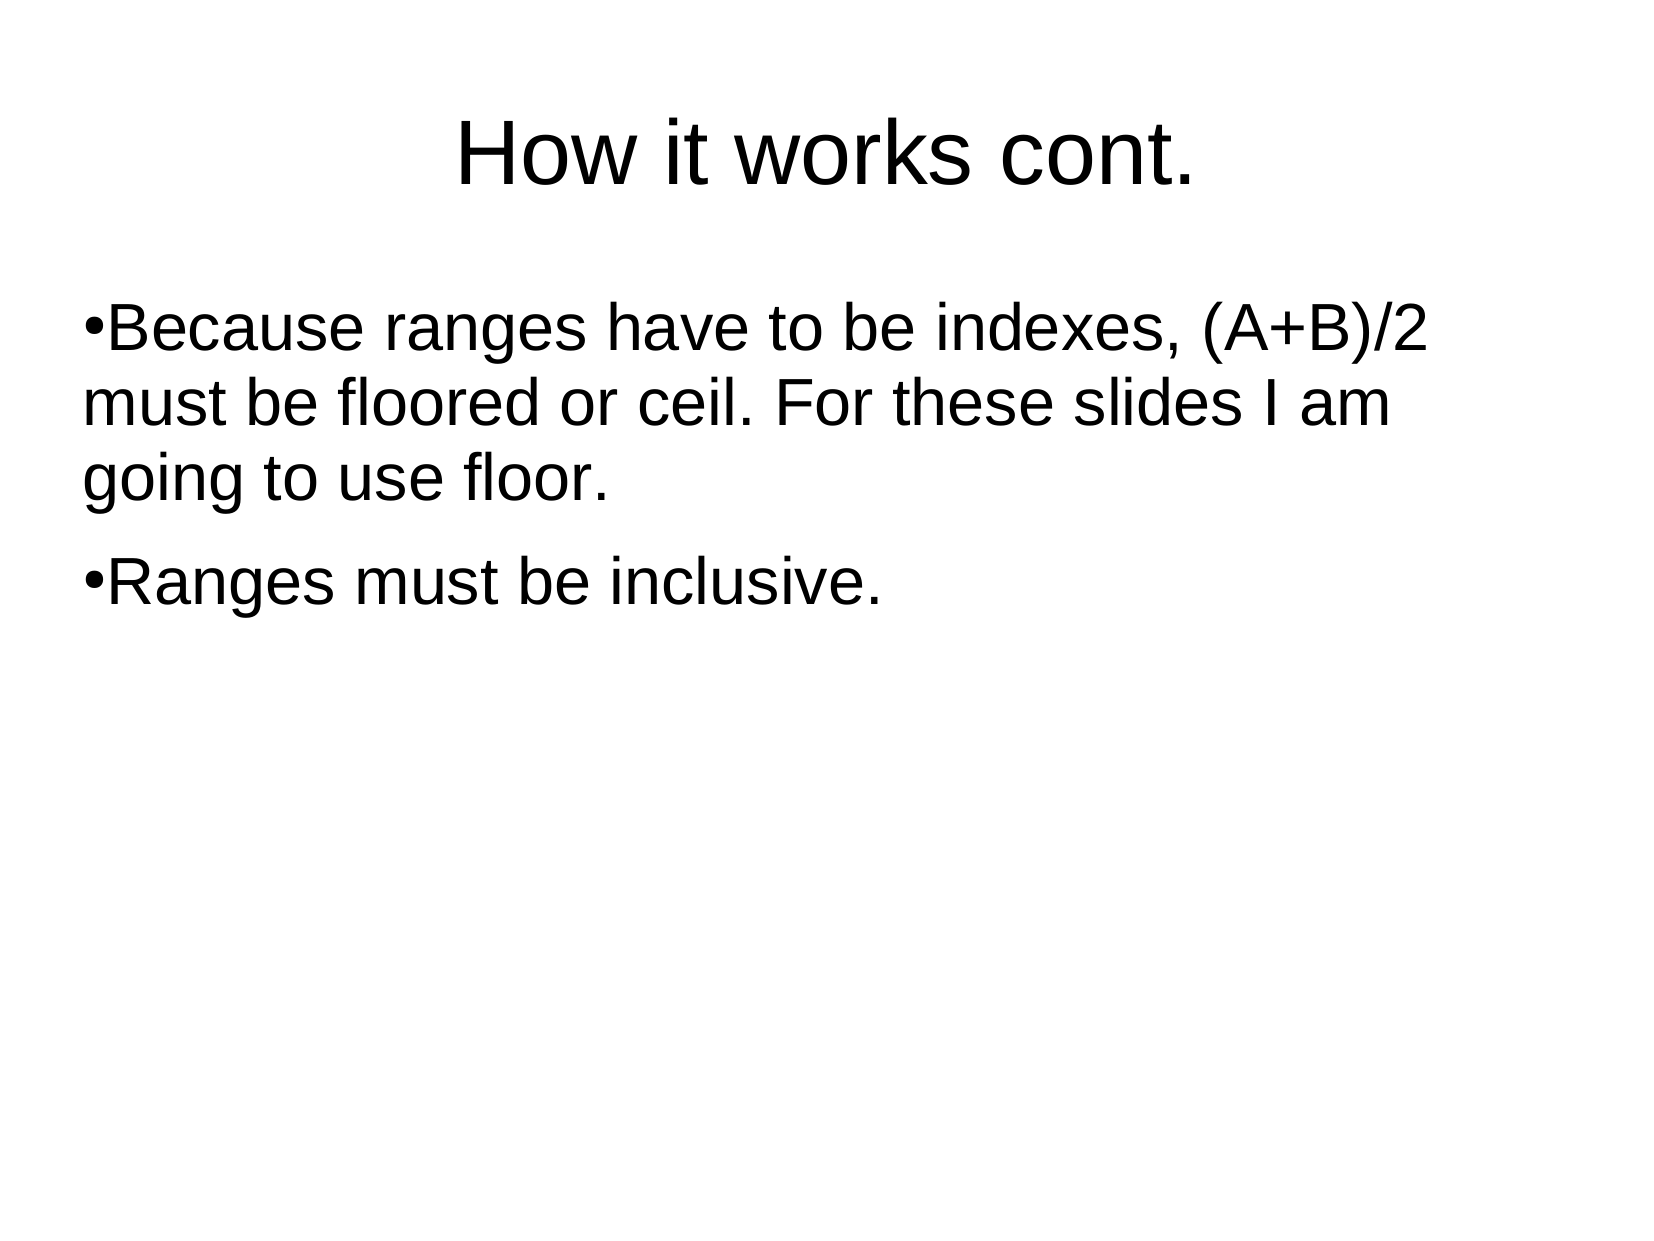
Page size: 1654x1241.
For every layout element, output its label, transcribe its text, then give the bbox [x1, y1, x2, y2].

list Because ranges have to be indexes, (A+B)/2 must be floored or ceil. For these slides I am going to use floor. Ranges must be inclusive. [82, 290, 1571, 1109]
title How it works cont. [82, 49, 1571, 257]
